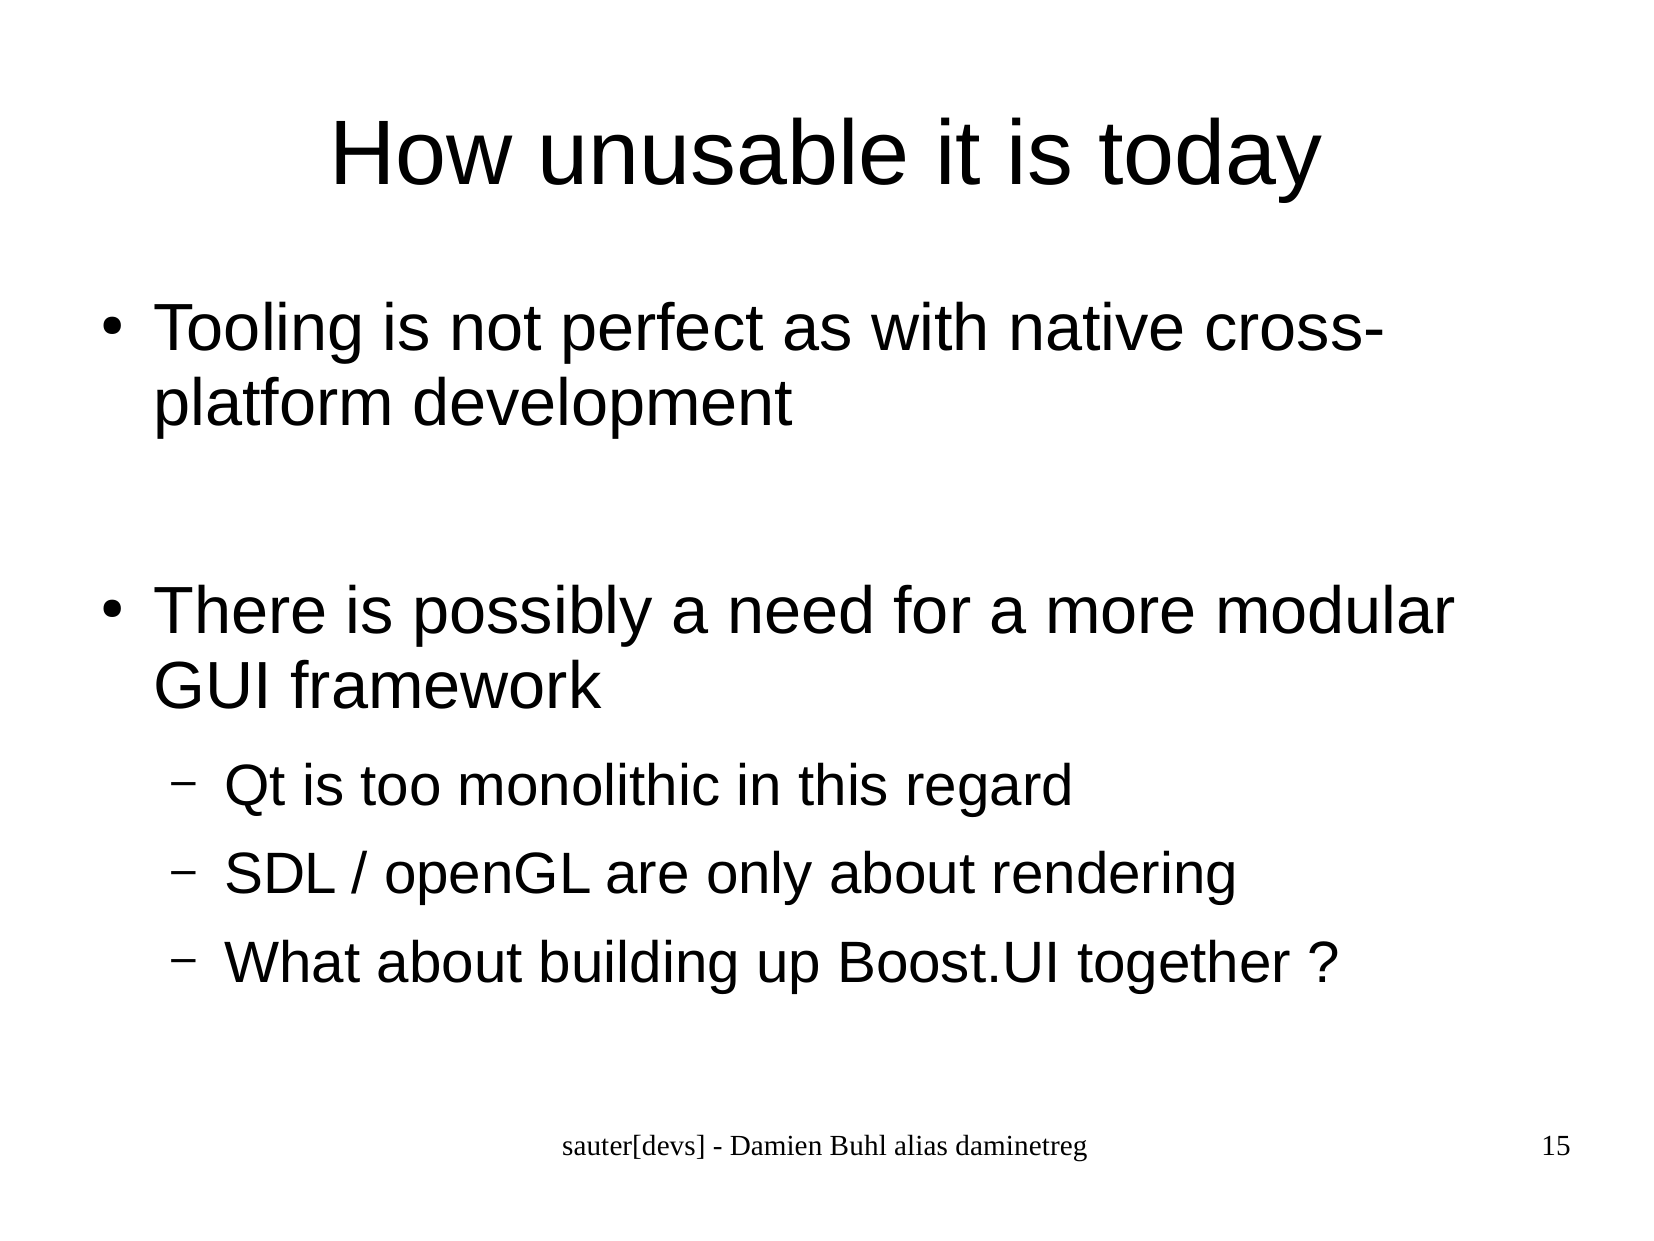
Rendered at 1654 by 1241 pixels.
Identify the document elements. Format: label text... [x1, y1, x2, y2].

title How unusable it is today [82, 49, 1571, 257]
list Tooling is not perfect as with native cross-platform development There is possibly a need for a more modular GUI framework Qt is too monolithic in this regard SDL / openGL are only about rendering What about building up Boost.UI together ? [82, 290, 1571, 1010]
